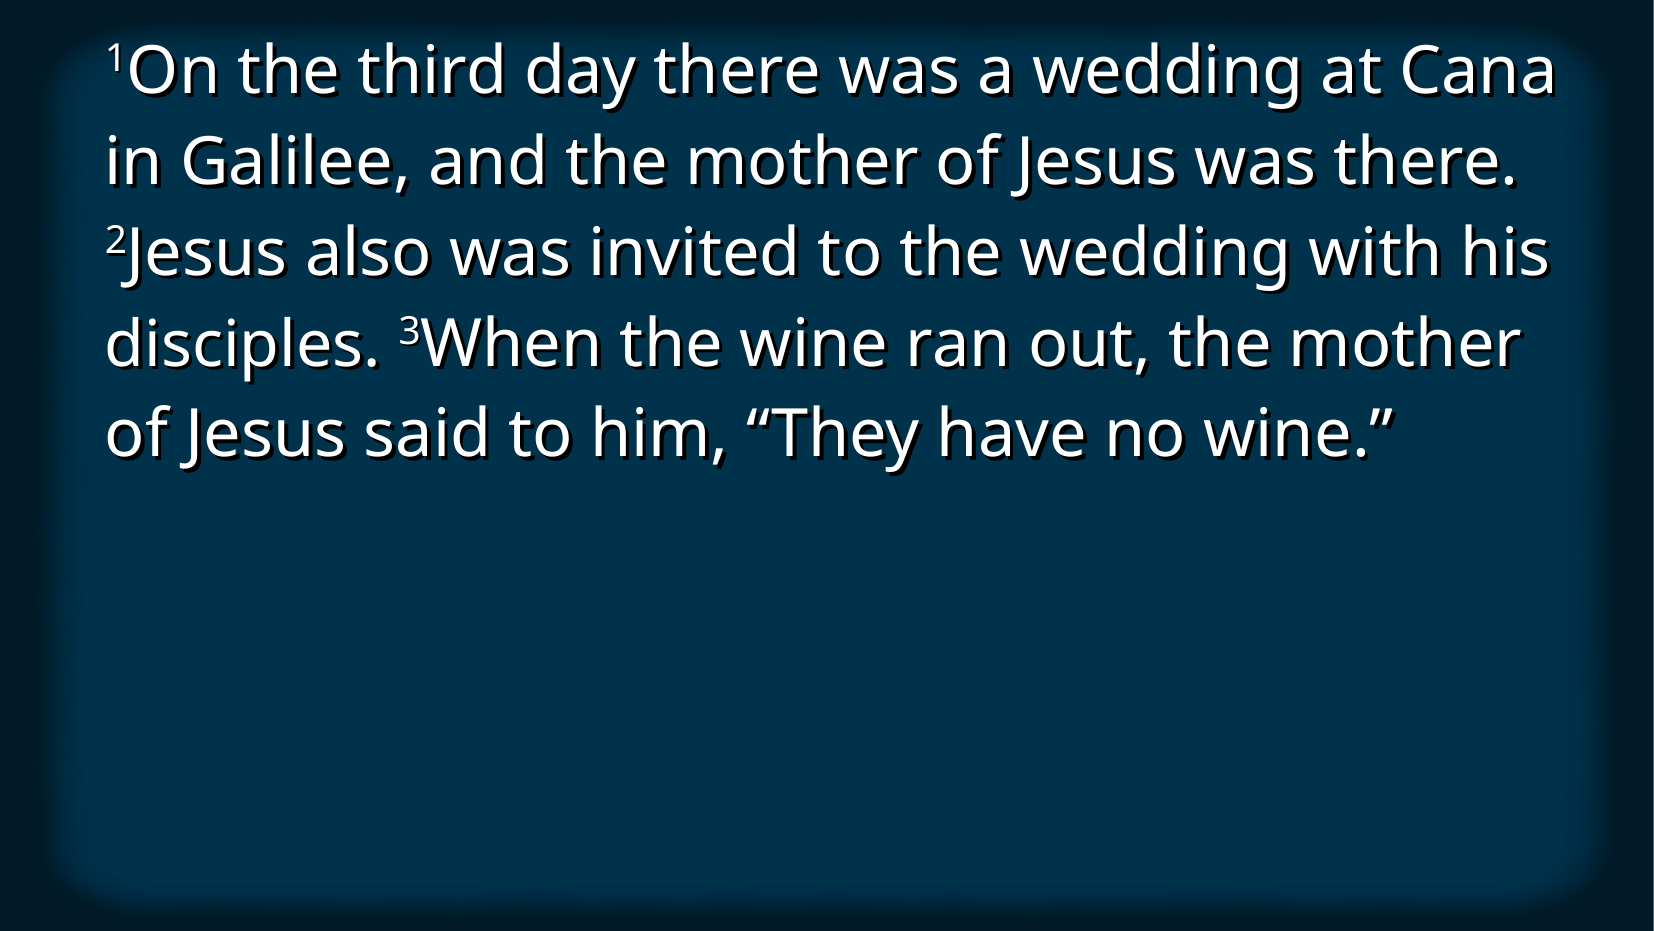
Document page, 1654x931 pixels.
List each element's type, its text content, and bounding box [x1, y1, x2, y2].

picture [0, 0, 1654, 931]
text_box 1On the third day there was a wedding at Cana in Galilee, and the mother of Jesus was there. 2Jesus also was invited to the wedding with his disciples. 3When the wine ran out, the mother of Jesus said to him, “They have no wine.” [90, 15, 1576, 474]
